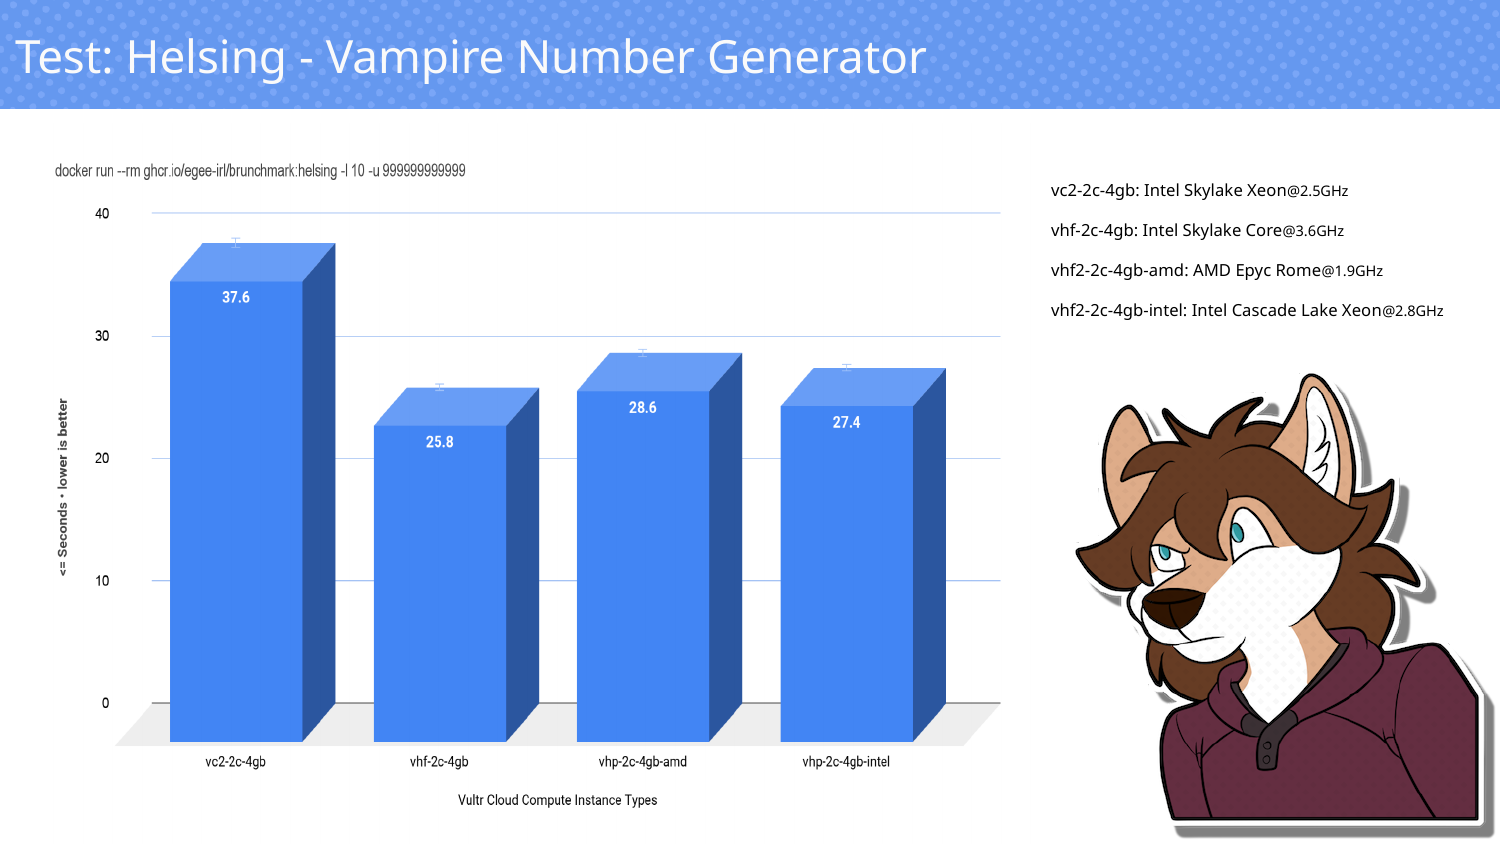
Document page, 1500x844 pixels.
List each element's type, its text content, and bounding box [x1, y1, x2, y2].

text_box vc2-2c-4gb: Intel Skylake Xeon@2.5GHz vhf-2c-4gb: Intel Skylake Core@3.6GHz vhf2-2c-4gb-amd: AMD Epyc Rome@1.9GHz vhf2-2c-4gb-intel: Intel Cascade Lake Xeon@2.8GHz [1035, 145, 1500, 335]
picture [0, 0, 1500, 844]
text_box Test: Helsing - Vampire Number Generator [0, 12, 1385, 98]
